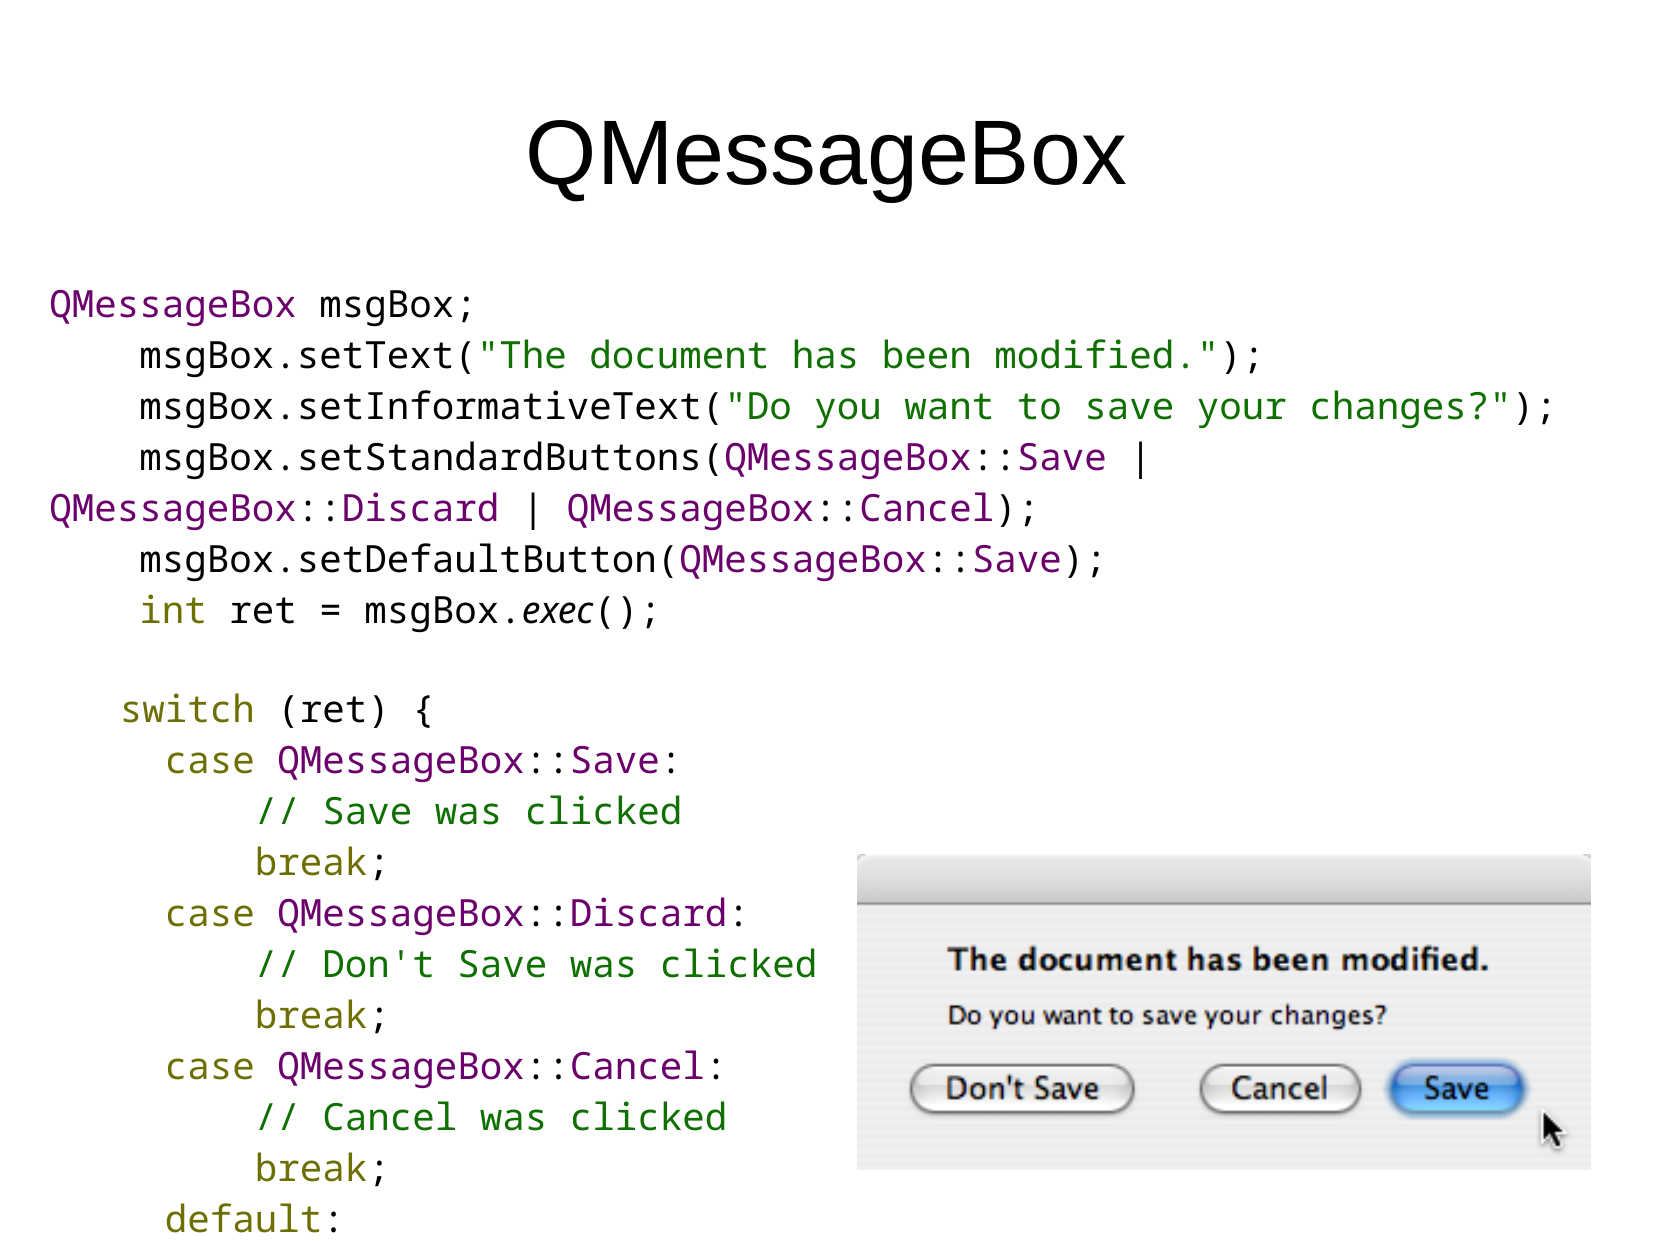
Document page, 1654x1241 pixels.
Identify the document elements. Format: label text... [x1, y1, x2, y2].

picture [946, 854, 1591, 1171]
title QMessageBox [82, 49, 1571, 257]
text_box switch (ret) { case QMessageBox::Save: // Save was clicked break; case QMessageBox::Discard: // Don't Save was clicked break; case QMessageBox::Cancel: // Cancel was clicked break; default: // should never be reached break; } [15, 675, 946, 1241]
text_box QMessageBox msgBox; msgBox.setText("The document has been modified."); msgBox.setInformativeText("Do you want to save your changes?"); msgBox.setStandardButtons(QMessageBox::Save | QMessageBox::Discard | QMessageBox::Cancel); msgBox.setDefaultButton(QMessageBox::Save); int ret = msgBox.exec(); [34, 270, 1606, 571]
